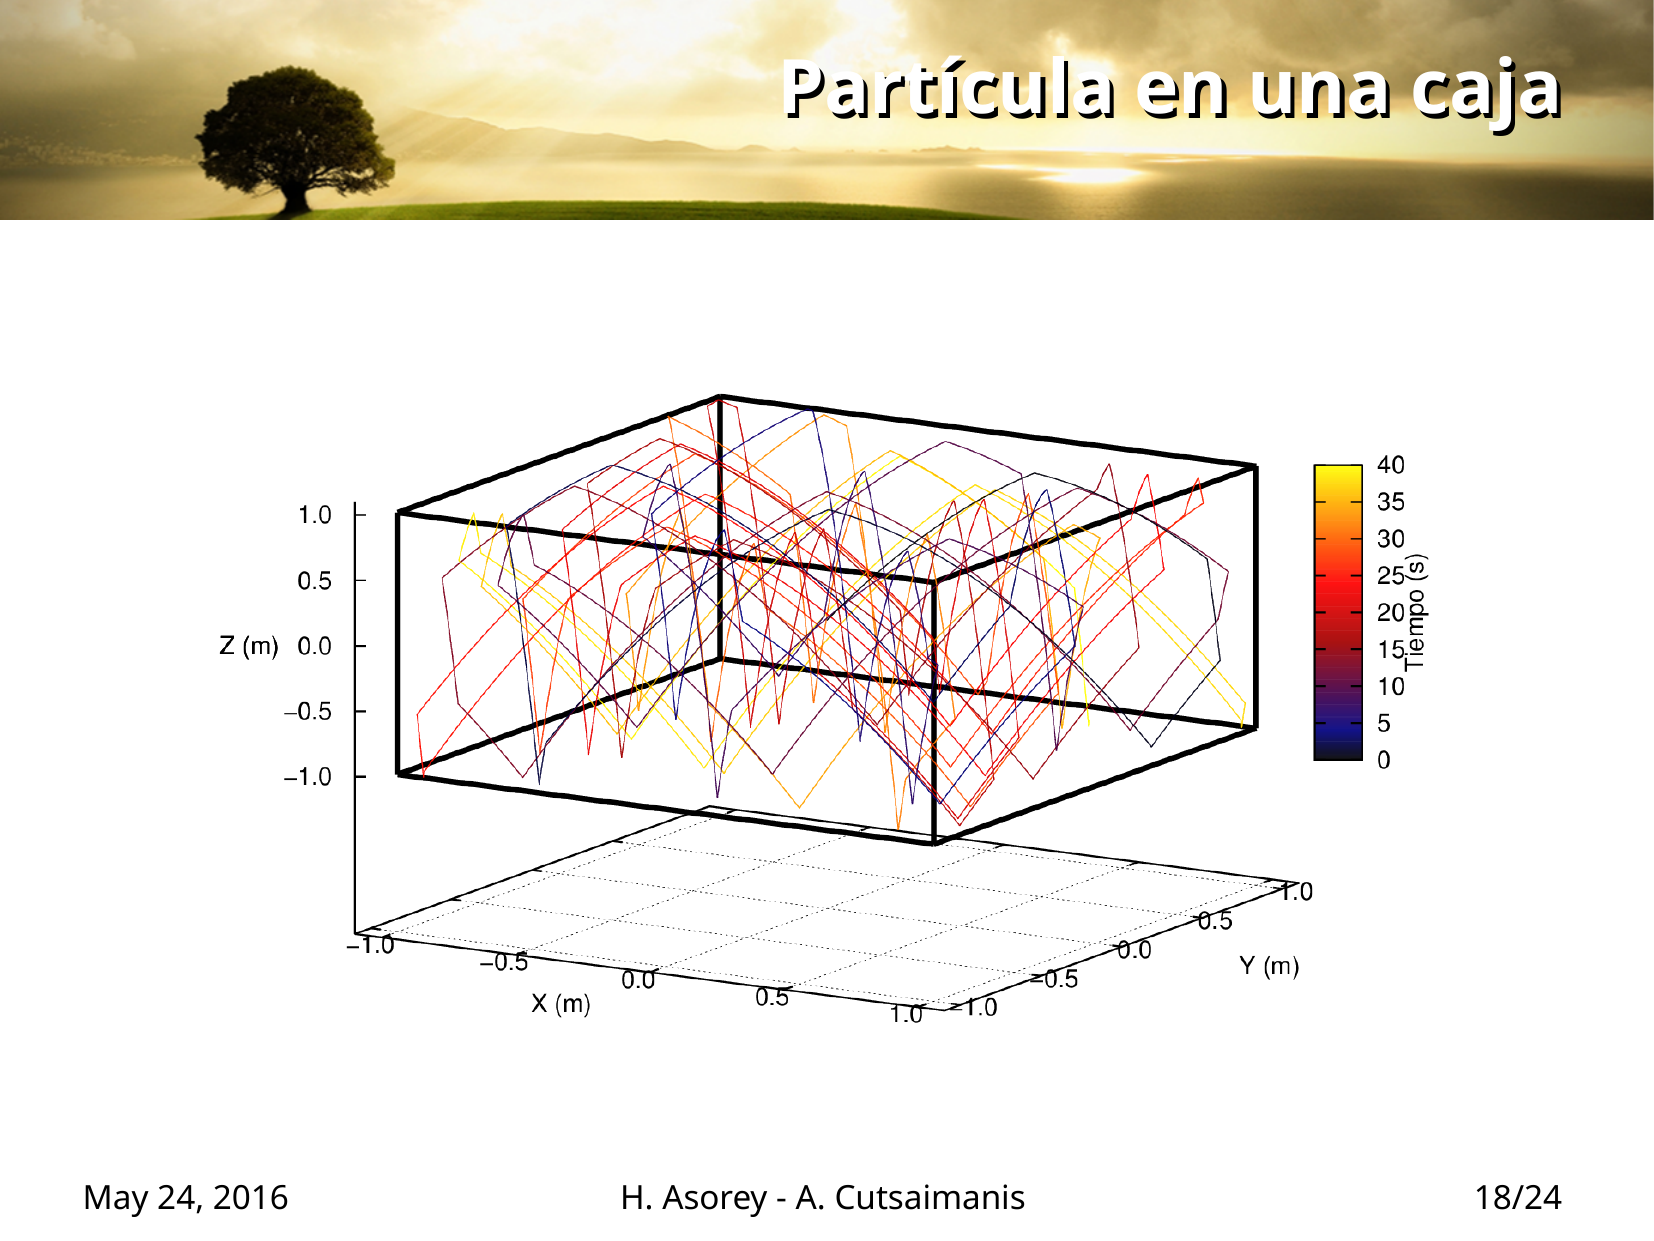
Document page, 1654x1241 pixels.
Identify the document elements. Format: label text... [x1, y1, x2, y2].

picture [0, 0, 1654, 220]
picture [183, 254, 1470, 1156]
title Partícula en una caja [75, 19, 1564, 151]
